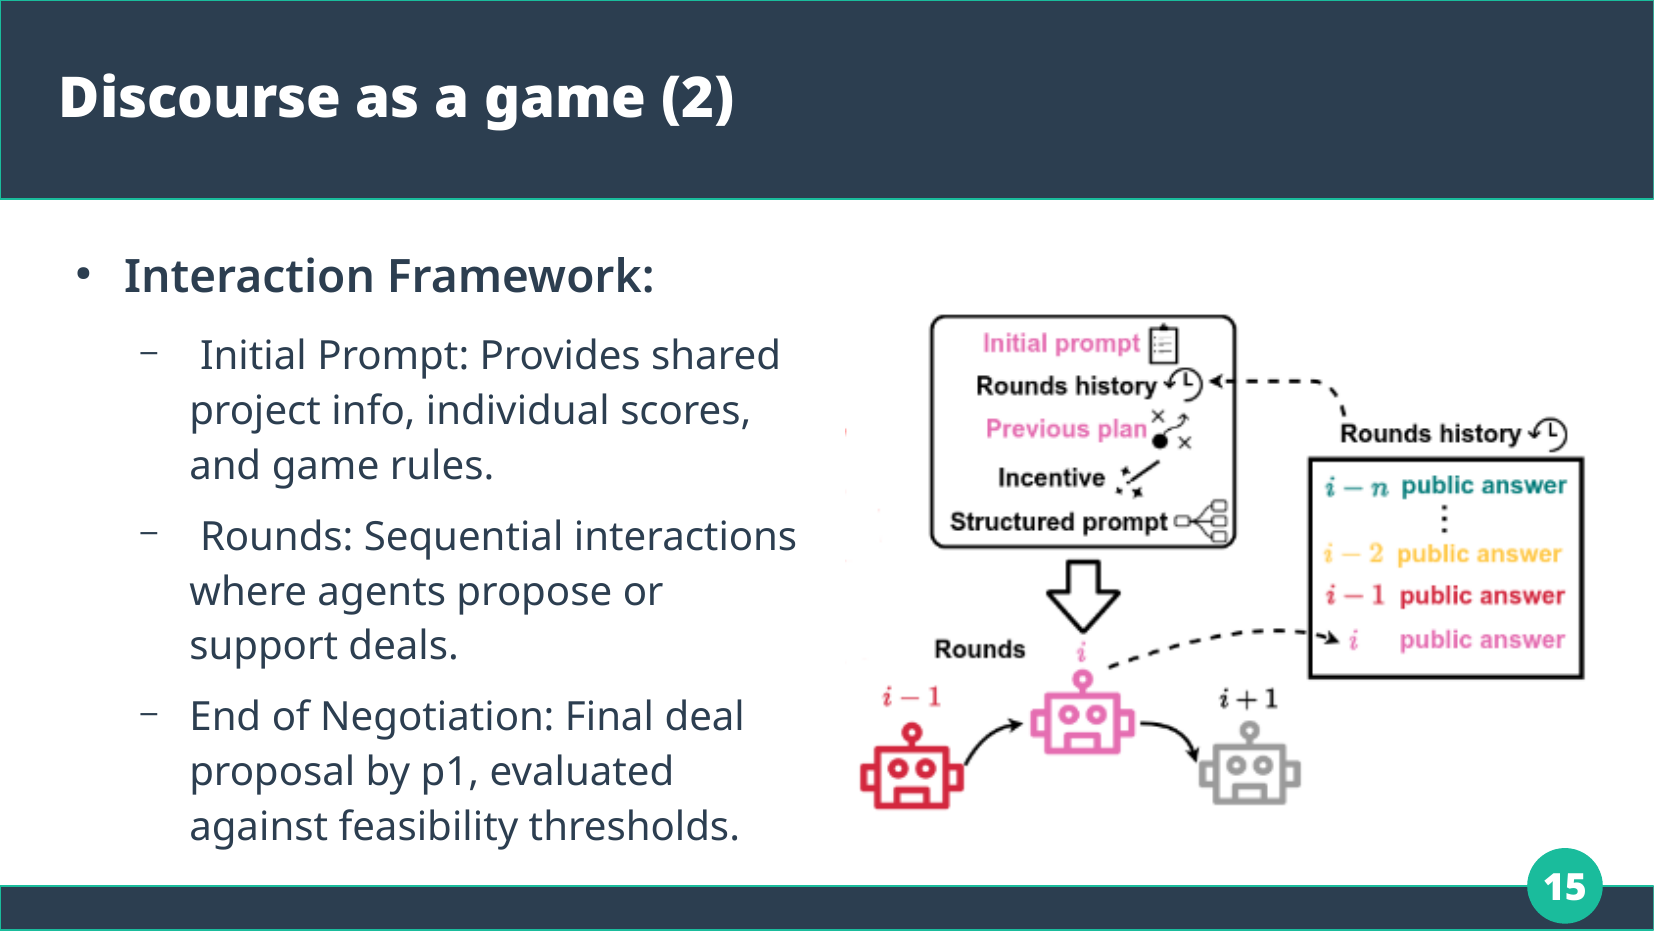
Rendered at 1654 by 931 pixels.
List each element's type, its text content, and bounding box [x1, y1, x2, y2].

title Discourse as a game (2) [59, 37, 1595, 155]
picture [845, 282, 1595, 825]
list Interaction Framework: Initial Prompt: Provides shared project info, individual scores, and game rules. Rounds: Sequential interactions where agents propose or support deals. End of Negotiation: Final deal proposal by p1, evaluated against feasibility thresholds. [59, 243, 809, 864]
